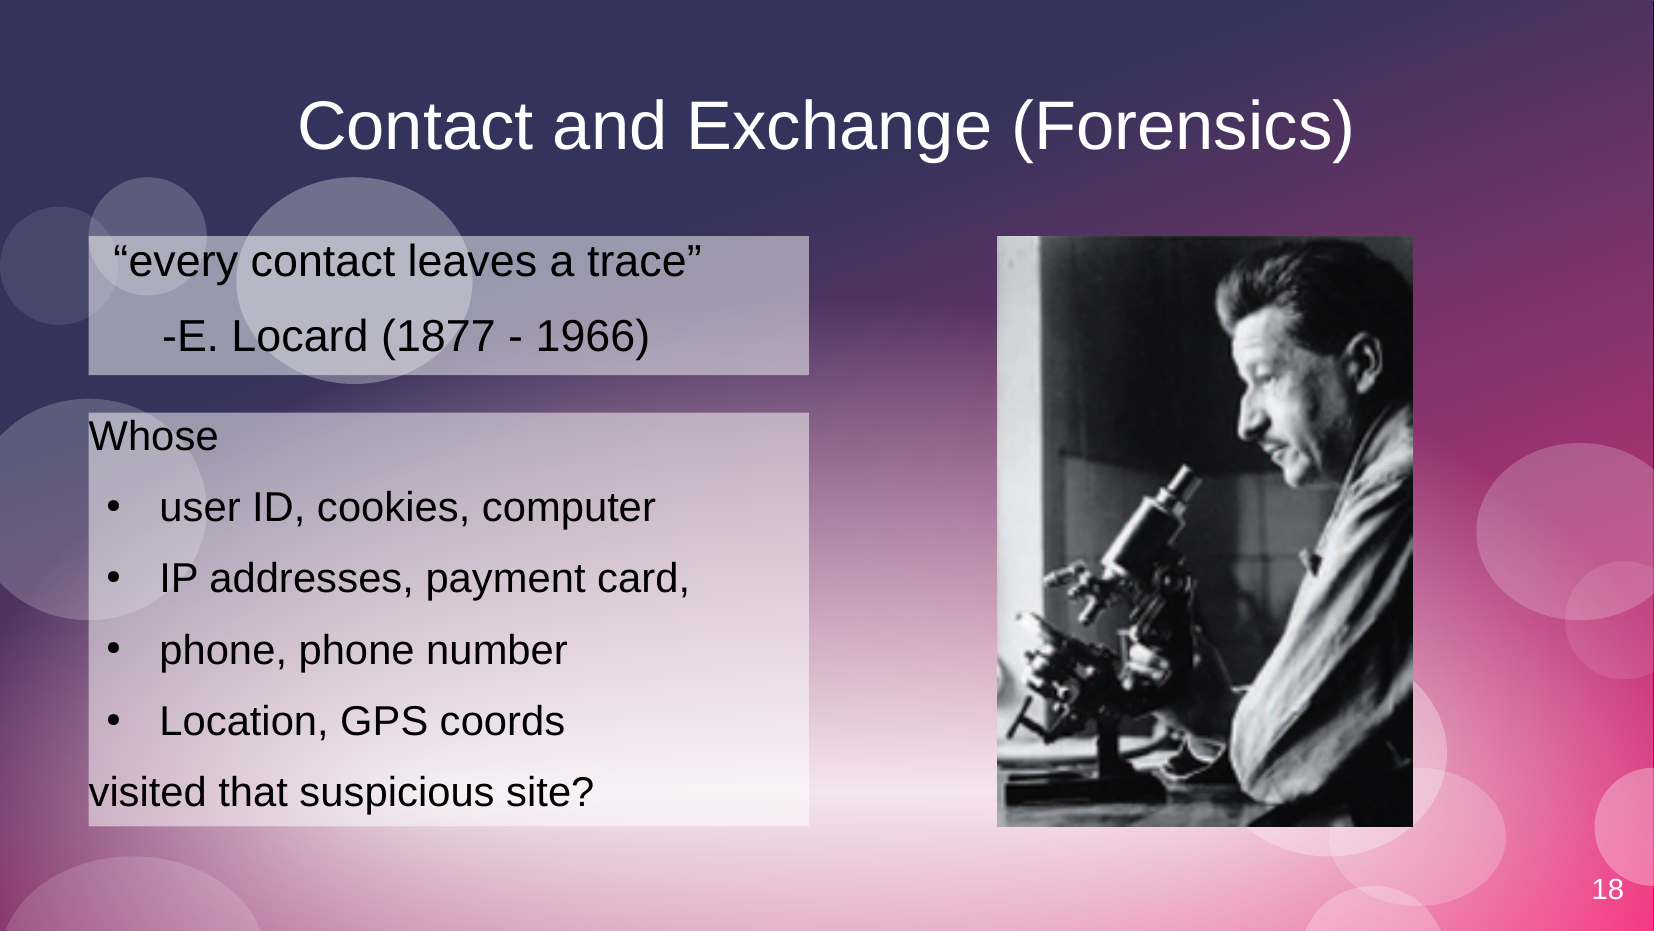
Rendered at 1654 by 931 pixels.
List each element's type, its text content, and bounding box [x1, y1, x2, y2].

list “every contact leaves a trace” -E. Locard (1877 - 1966) [88, 236, 809, 376]
list Whose user ID, cookies, computer IP addresses, payment card, phone, phone number Location, GPS coords visited that suspicious site? [88, 412, 809, 827]
picture [997, 236, 1413, 827]
title Contact and Exchange (Forensics) [88, 44, 1565, 207]
